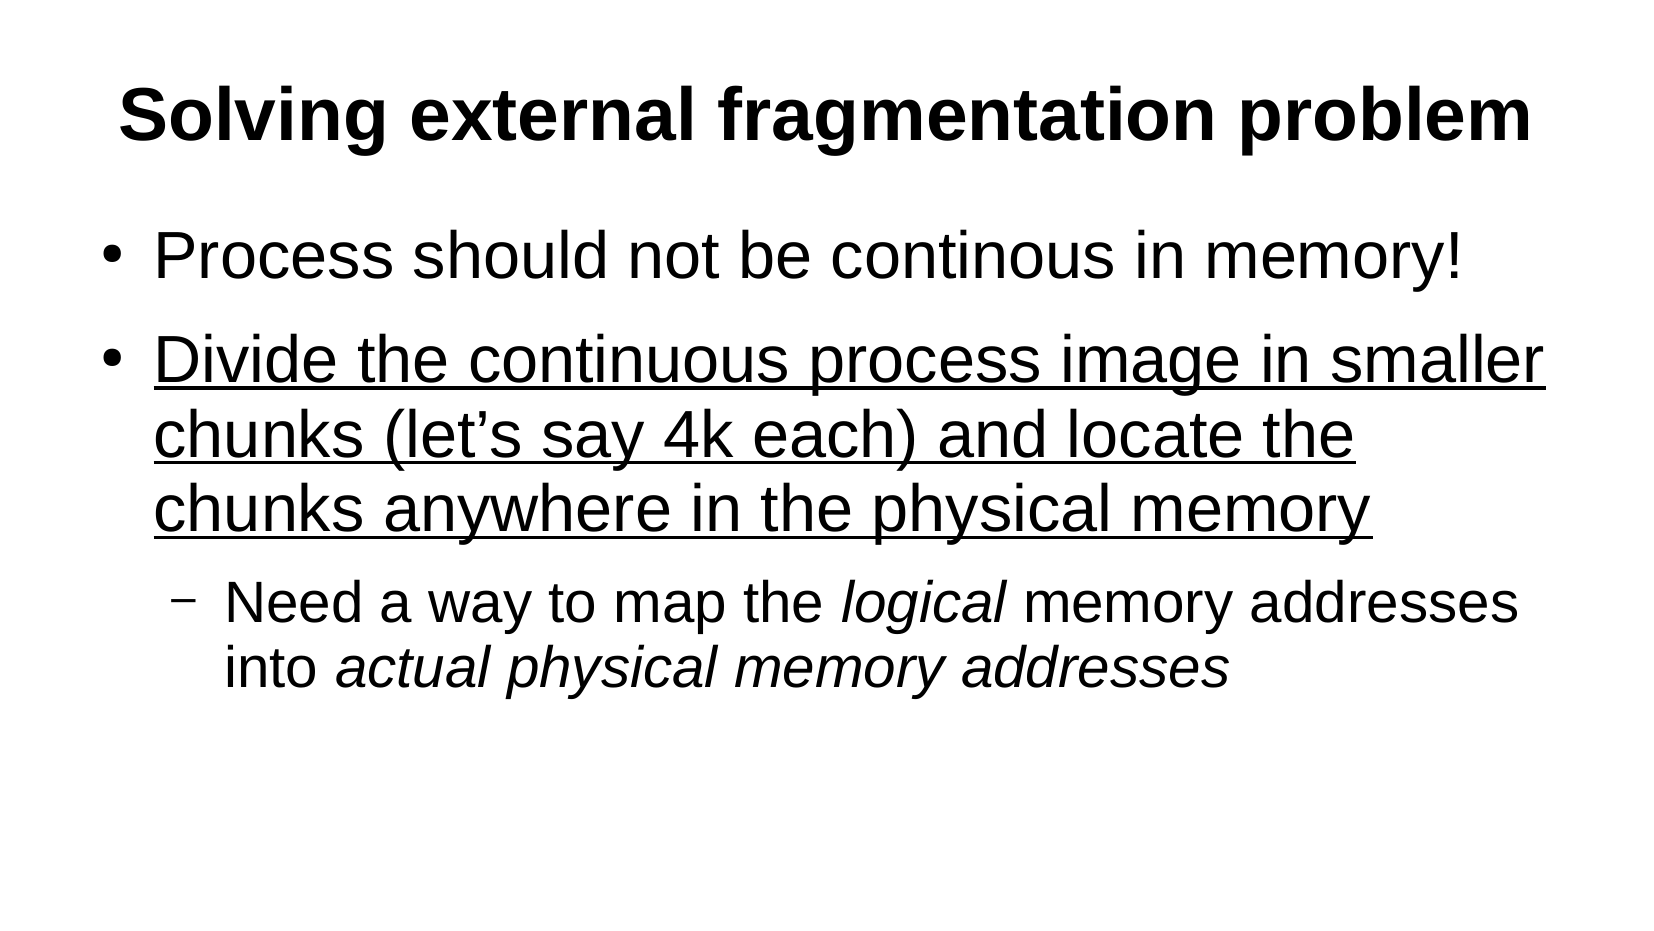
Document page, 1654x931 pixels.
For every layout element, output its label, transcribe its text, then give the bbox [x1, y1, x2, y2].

title Solving external fragmentation problem [82, 30, 1571, 199]
list Process should not be continous in memory! Divide the continuous process image in smaller chunks (let’s say 4k each) and locate the chunks anywhere in the physical memory Need a way to map the logical memory addresses into actual physical memory addresses [82, 217, 1571, 758]
